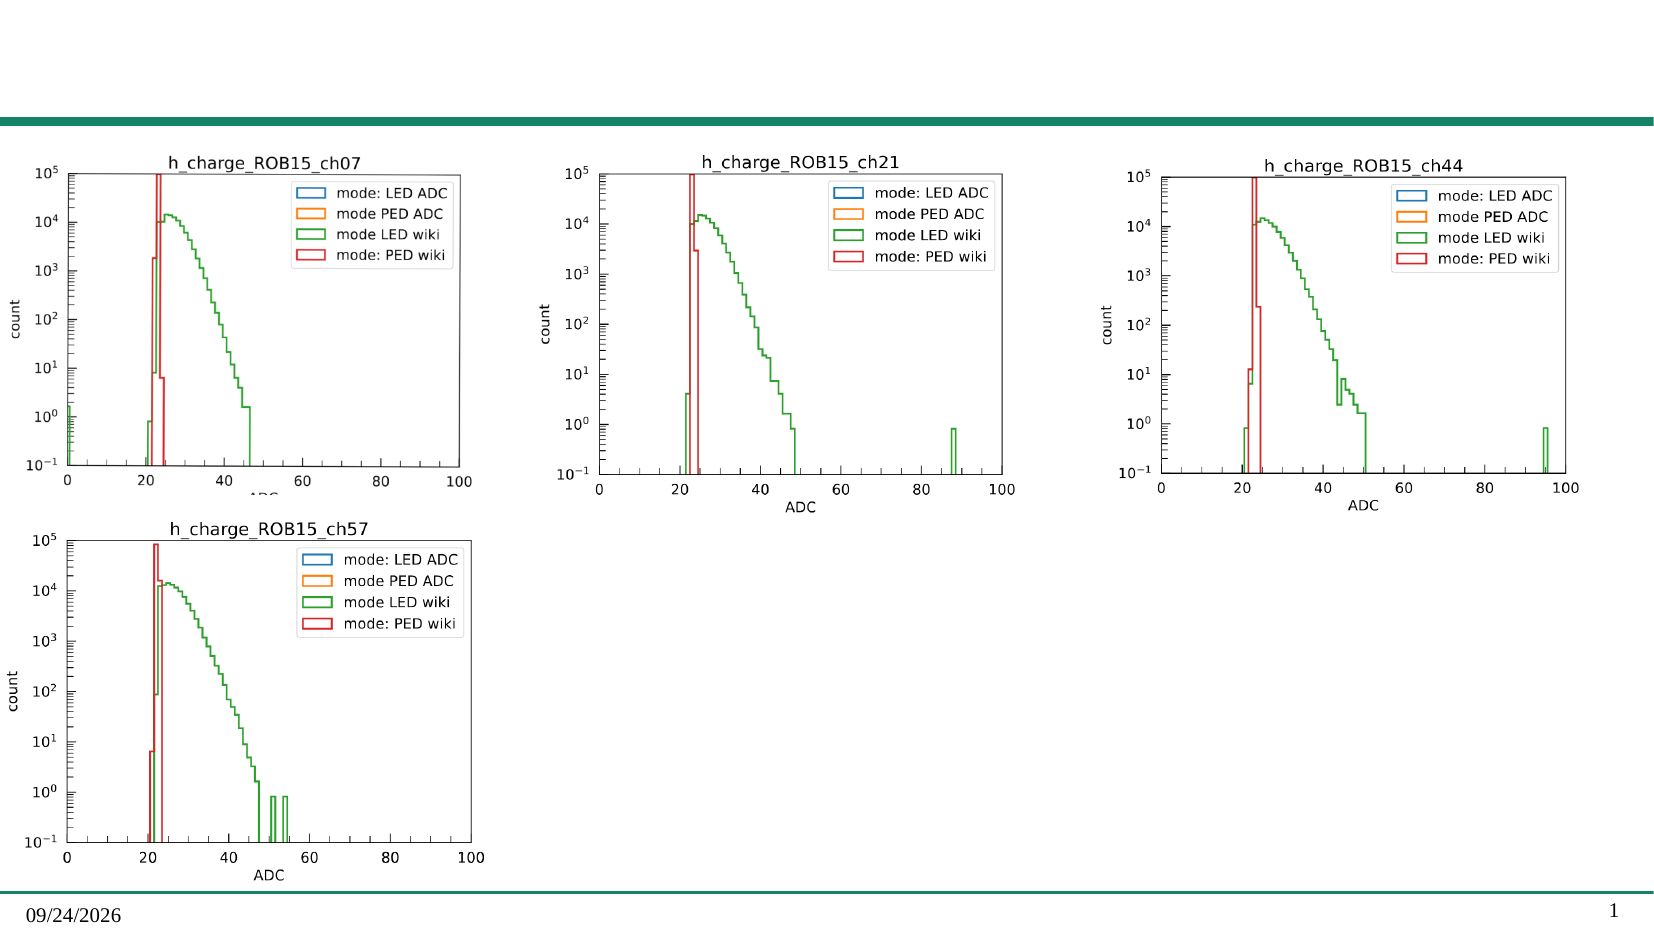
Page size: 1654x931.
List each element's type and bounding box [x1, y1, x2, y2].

picture [4, 129, 513, 883]
picture [537, 129, 1046, 516]
picture [1101, 133, 1606, 514]
